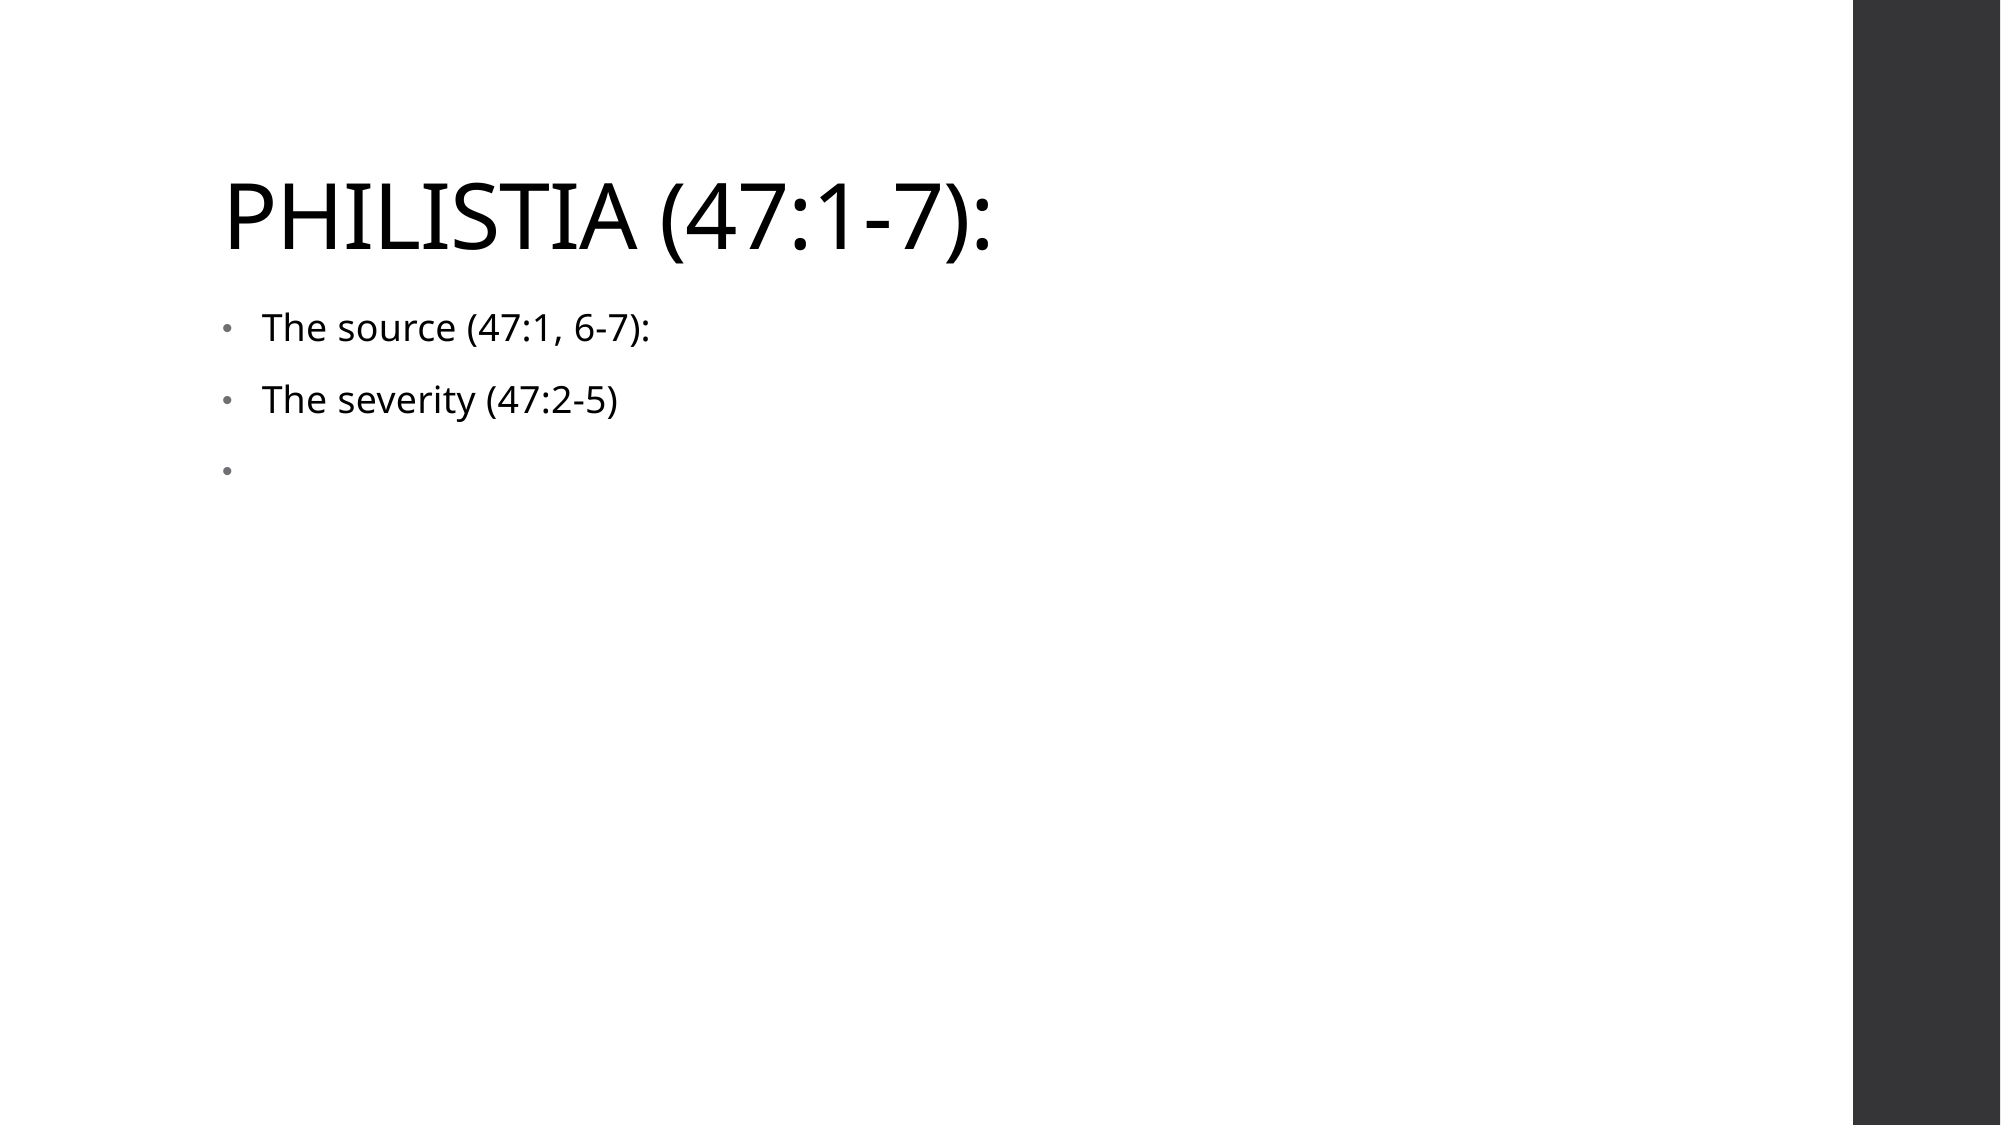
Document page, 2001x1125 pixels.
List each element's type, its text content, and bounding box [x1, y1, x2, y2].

list The source (47:1, 6-7): The severity (47:2-5) [206, 299, 1617, 1014]
title PHILISTIA (47:1-7): [206, 60, 1797, 278]
